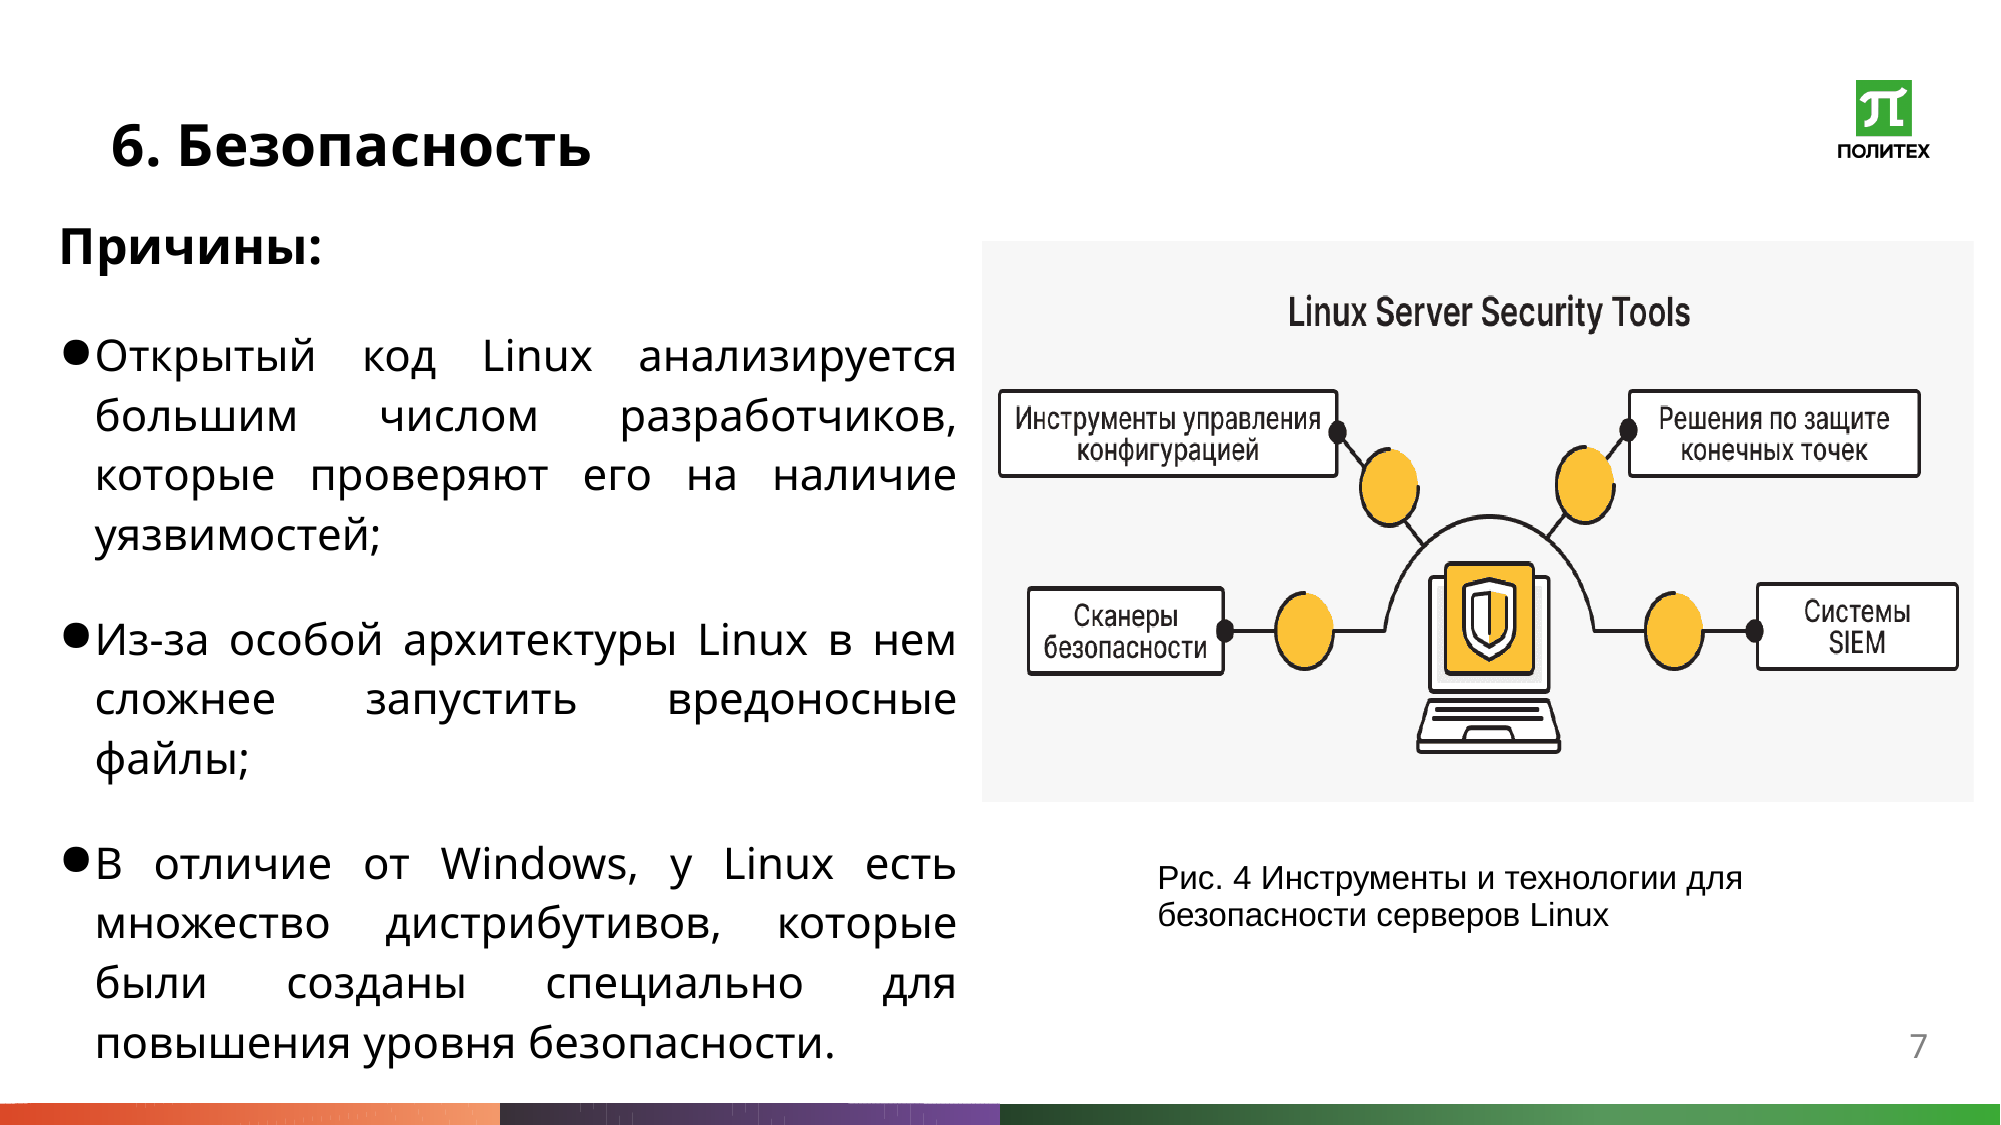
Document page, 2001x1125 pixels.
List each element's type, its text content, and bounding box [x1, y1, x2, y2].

text_box Рис. 4 Инструменты и технологии для безопасности серверов Linux [1142, 852, 1833, 942]
picture [982, 241, 1974, 802]
slide_number <номер> [1493, 1018, 1944, 1079]
text_box Причины: Открытый код Linux анализируется большим числом разработчиков, которые проверяют его на наличие уязвимостей; Из-за особой архитектуры Linux в нем сложнее запустить вредоносные файлы; В отличие от Windows, у Linux есть множество дистрибутивов, которые были созданы специально для повышения уровня безопасности. [59, 177, 958, 1125]
picture [1838, 80, 1930, 158]
text_box 6. Безопасность [96, 108, 1801, 208]
